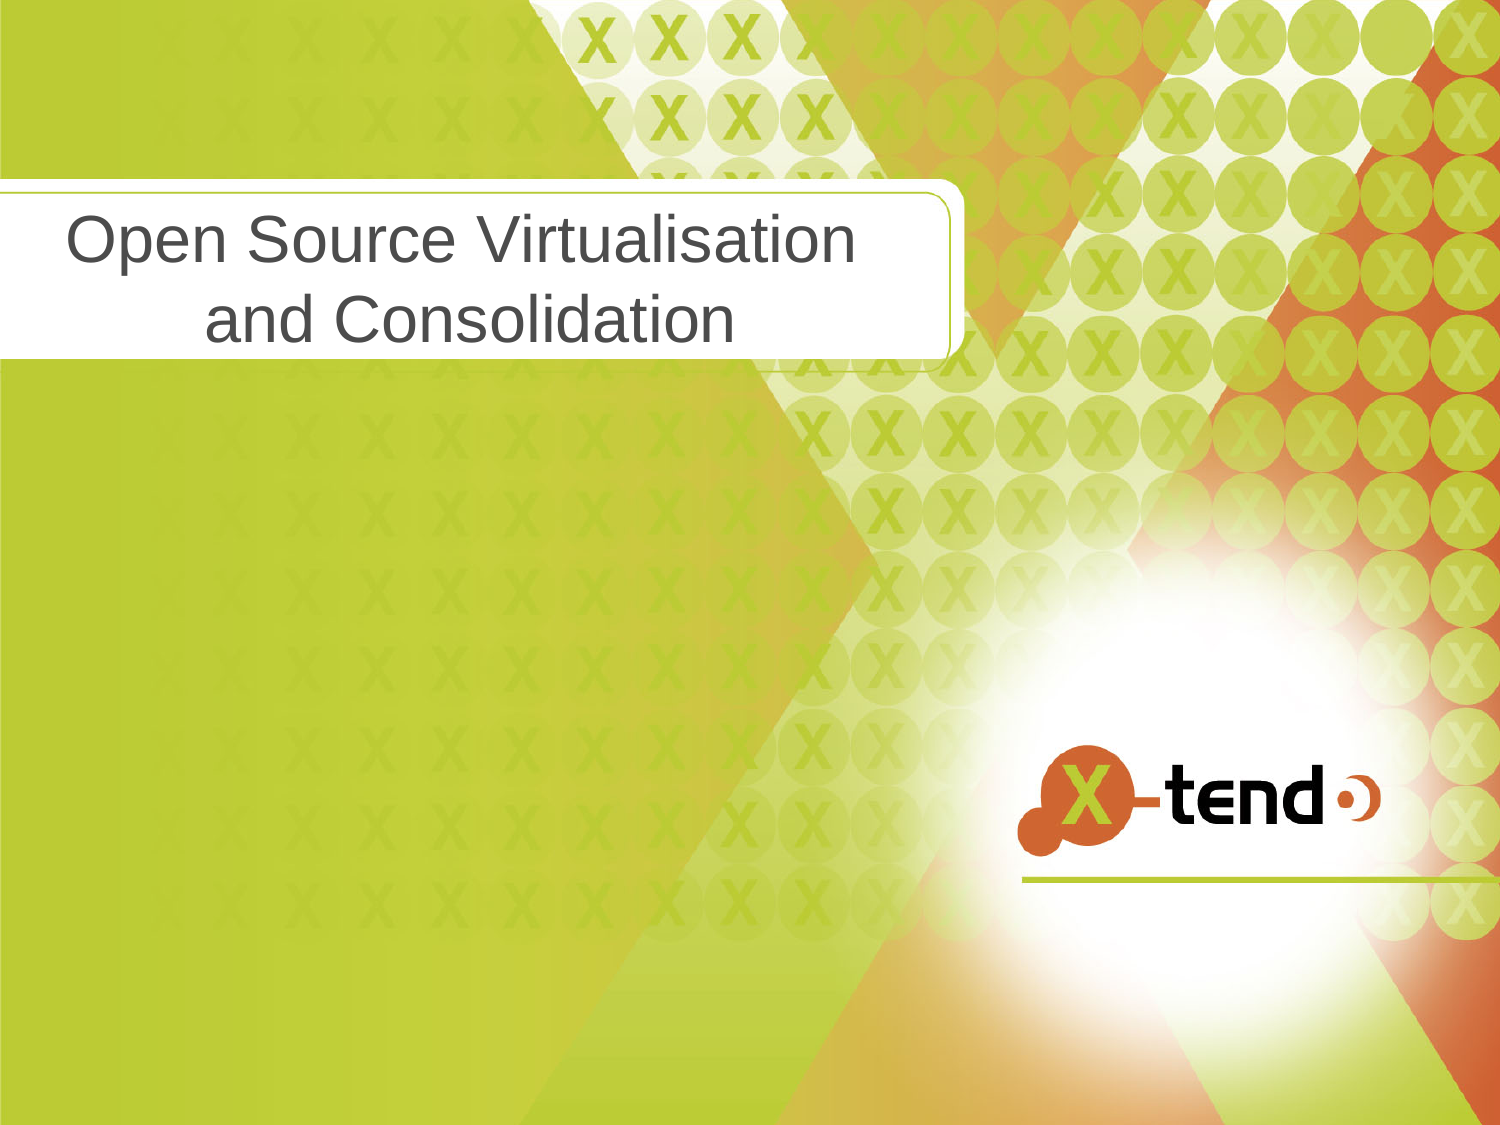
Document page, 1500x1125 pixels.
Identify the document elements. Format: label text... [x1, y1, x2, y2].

title [75, 45, 1426, 233]
picture [0, 0, 1500, 1125]
text_box Open Source Virtualisation and Consolidation [0, 196, 942, 403]
